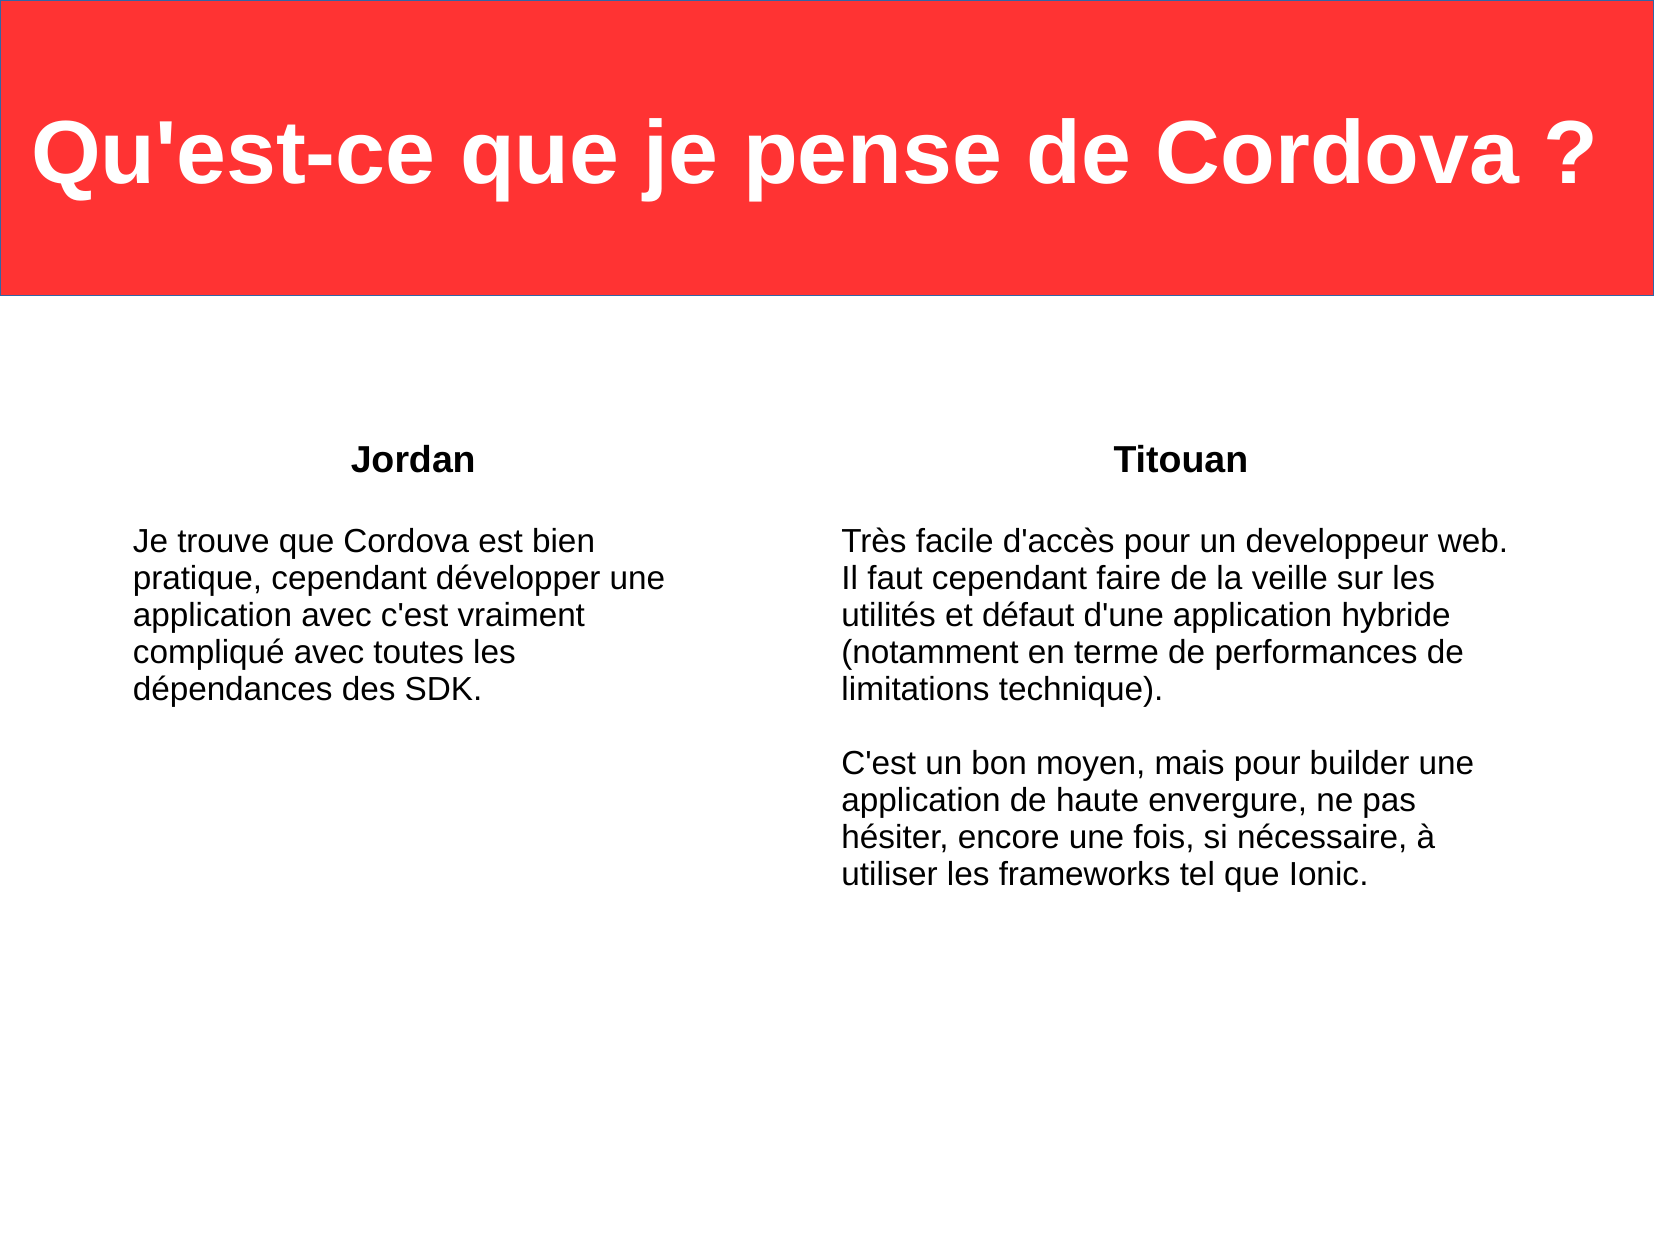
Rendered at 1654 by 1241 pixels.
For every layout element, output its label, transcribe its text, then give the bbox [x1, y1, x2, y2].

text_box Titouan Très facile d'accès pour un developpeur web. Il faut cependant faire de la veille sur les utilités et défaut d'une application hybride (notamment en terme de performances de limitations technique). C'est un bon moyen, mais pour builder une application de haute envergure, ne pas hésiter, encore une fois, si nécessaire, à utiliser les frameworks tel que Ionic. [826, 431, 1536, 905]
text_box [0, 0, 1654, 296]
title Qu'est-ce que je pense de Cordova ? [11, 49, 1619, 257]
text_box Jordan Je trouve que Cordova est bien pratique, cependant développer une application avec c'est vraiment compliqué avec toutes les dépendances des SDK. [118, 431, 709, 875]
